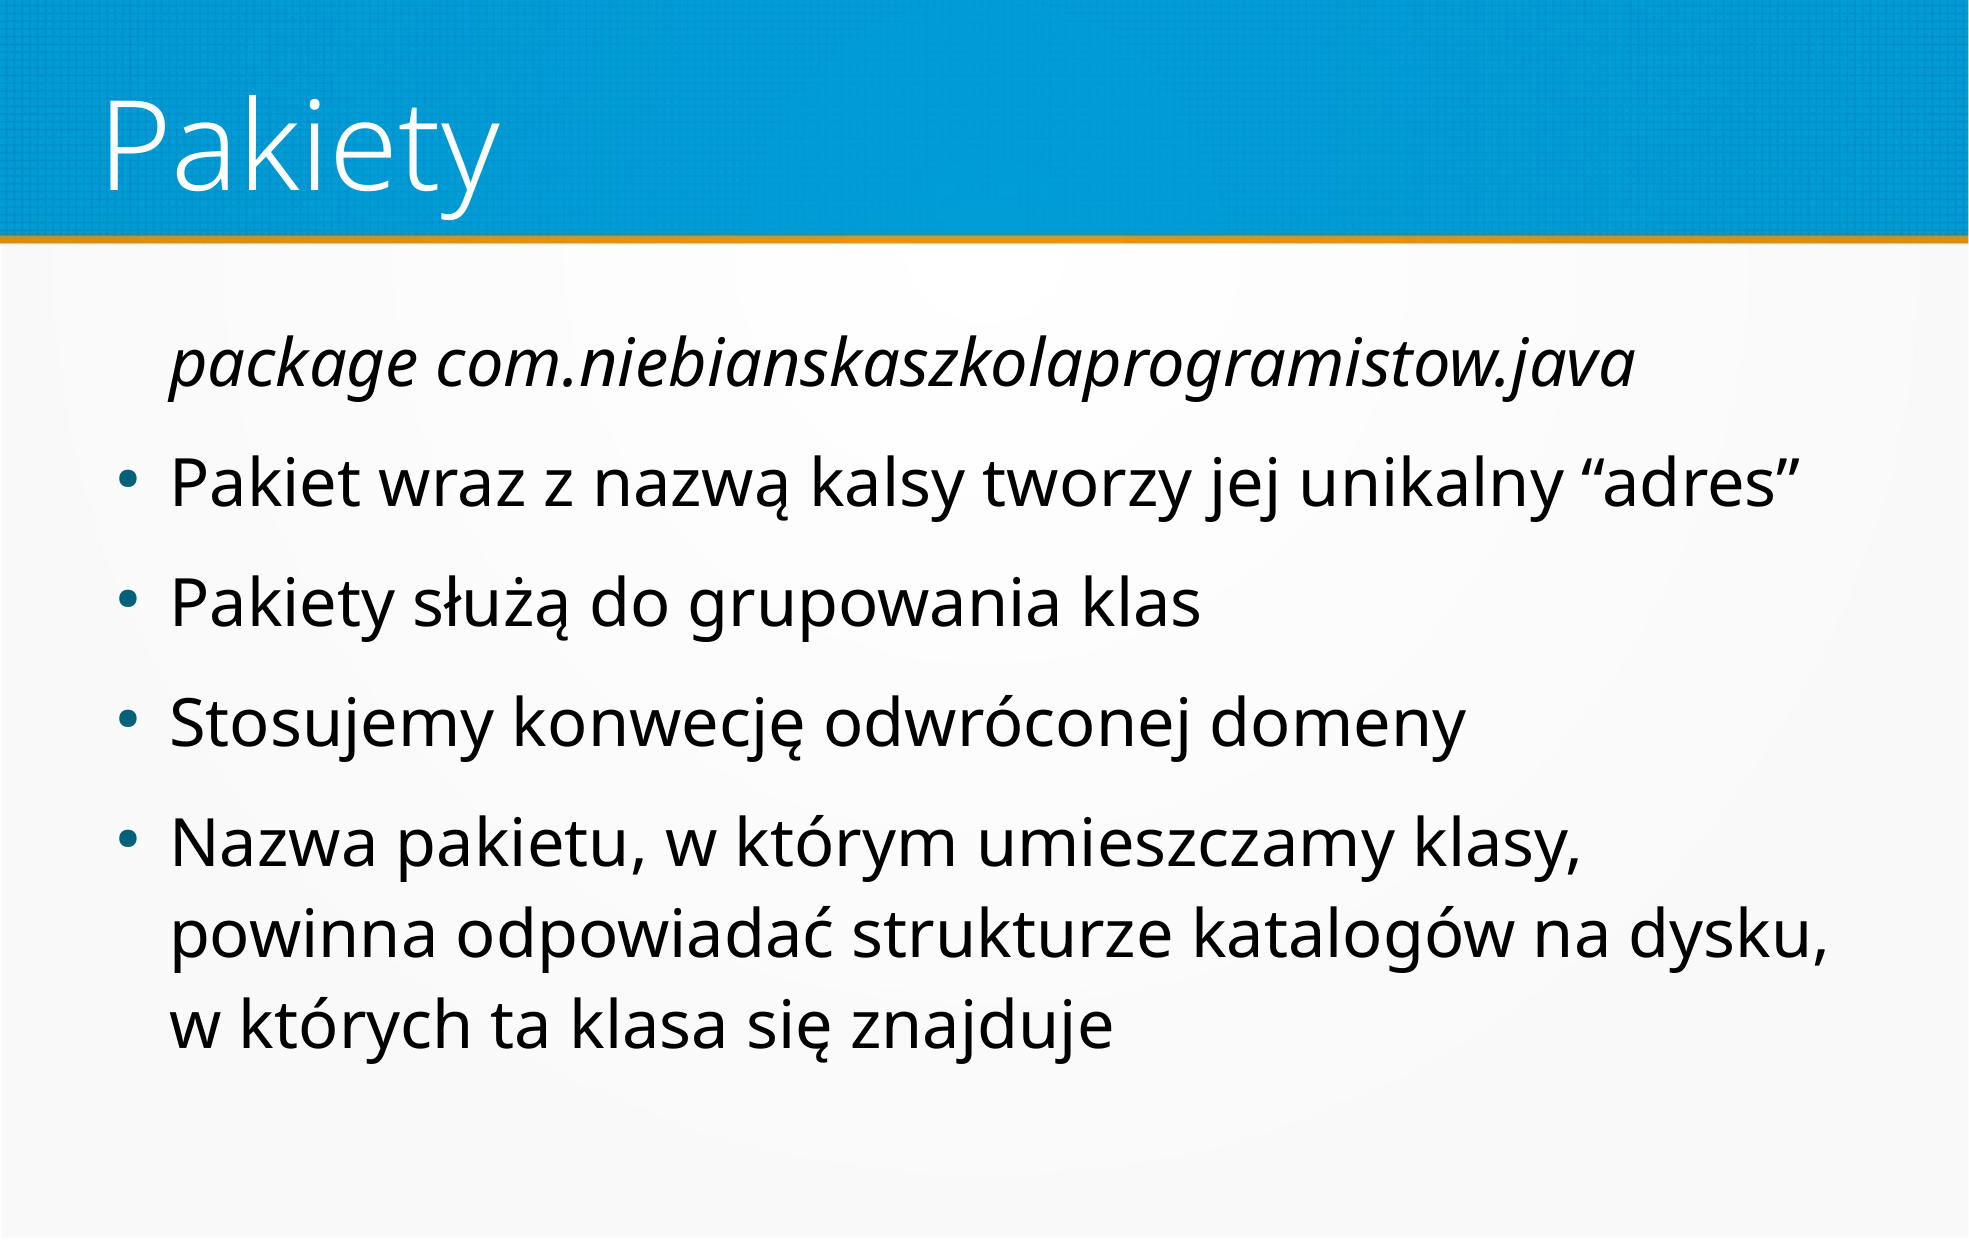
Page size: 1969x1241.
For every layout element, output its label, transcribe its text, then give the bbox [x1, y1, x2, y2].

picture [0, 233, 1969, 1241]
title Pakiety [98, 19, 1870, 227]
list package com.niebianskaszkolaprogramistow.java Pakiet wraz z nazwą kalsy tworzy jej unikalny “adres” Pakiety służą do grupowania klas Stosujemy konwecję odwróconej domeny Nazwa pakietu, w którym umieszczamy klasy, powinna odpowiadać strukturze katalogów na dysku, w których ta klasa się znajduje [98, 315, 1861, 1081]
